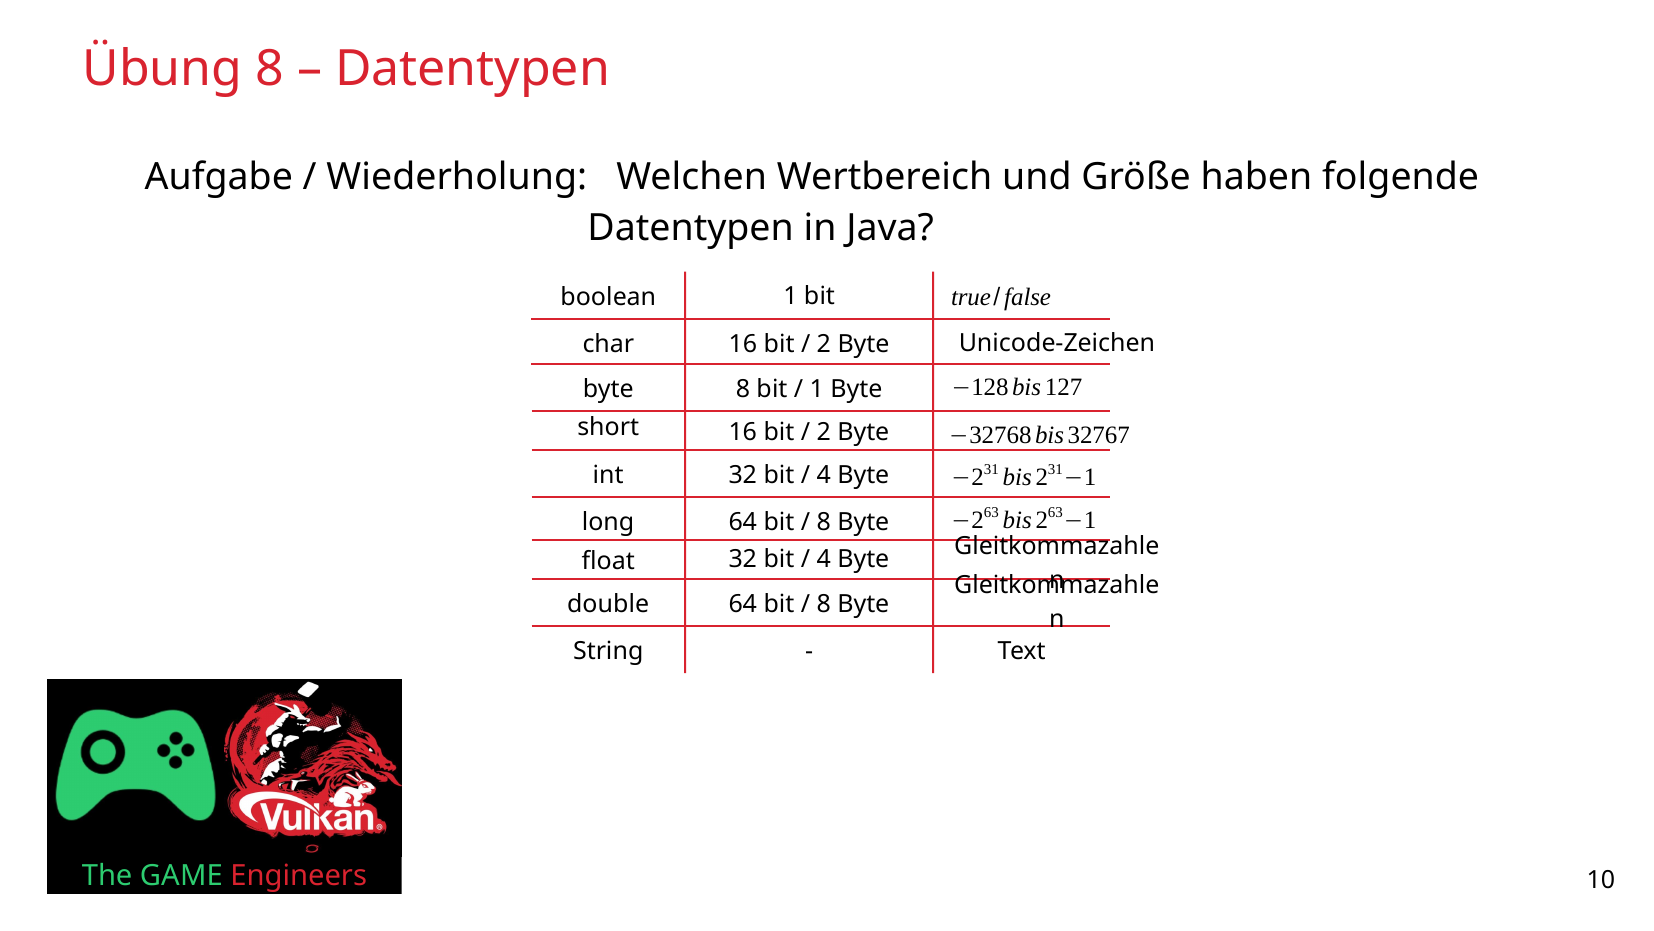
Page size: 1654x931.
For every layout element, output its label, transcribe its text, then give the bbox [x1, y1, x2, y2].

text_box String [531, 625, 685, 674]
text_box - [685, 625, 933, 674]
text_box 32 bit / 4 Byte [685, 535, 933, 581]
chart [944, 503, 1103, 535]
text_box Gleitkommazahlen [932, 539, 1181, 585]
text_box int [531, 449, 685, 497]
text_box 8 bit / 1 Byte [685, 366, 934, 411]
picture [47, 679, 402, 857]
text_box boolean [531, 272, 685, 319]
text_box Gleitkommazahlen [934, 585, 1181, 623]
text_box Text [933, 625, 1111, 674]
chart [942, 422, 1138, 450]
text_box 32 bit / 4 Byte [685, 449, 934, 497]
chart [944, 373, 1089, 402]
text_box char [531, 320, 685, 366]
text_box 1 bit [685, 271, 934, 319]
text_box 64 bit / 8 Byte [685, 497, 934, 539]
text_box byte [531, 366, 685, 411]
text_box Aufgabe / Wiederholung: Welchen Wertbereich und Größe haben folgende Datentypen in Java? [129, 141, 1548, 245]
text_box short [531, 411, 685, 449]
title Übung 8 – Datentypen [82, 36, 1571, 96]
text_box long [531, 497, 685, 537]
text_box 16 bit / 2 Byte [685, 320, 934, 366]
text_box Unicode-Zeichen [933, 318, 1182, 365]
text_box double [531, 582, 685, 625]
chart [944, 460, 1103, 492]
text_box float [531, 537, 686, 582]
text_box 16 bit / 2 Byte [685, 412, 934, 449]
chart [944, 283, 1058, 312]
text_box 64 bit / 8 Byte [685, 581, 934, 625]
